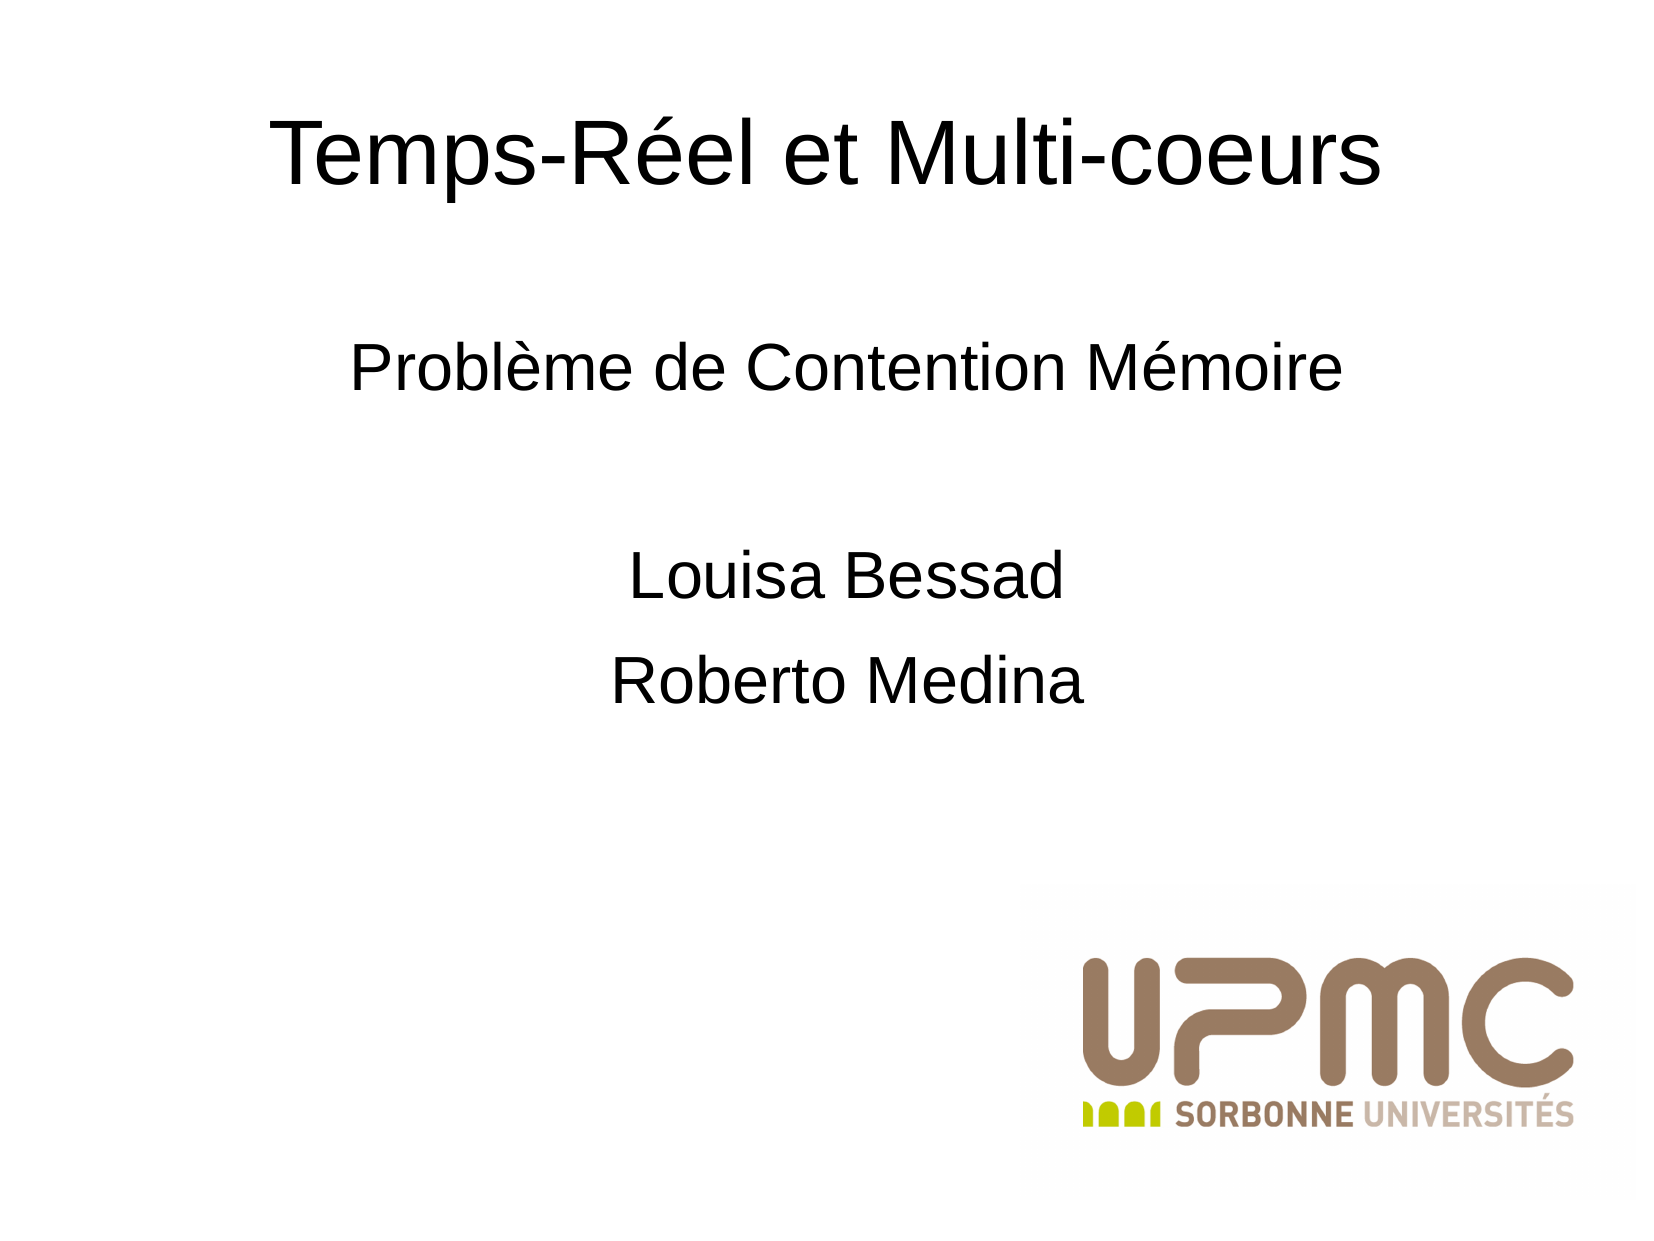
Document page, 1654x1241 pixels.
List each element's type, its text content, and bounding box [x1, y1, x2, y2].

title Temps-Réel et Multi-coeurs [82, 49, 1571, 257]
list Problème de Contention Mémoire Louisa Bessad Roberto Medina [135, 330, 1561, 856]
picture [1020, 884, 1636, 1201]
